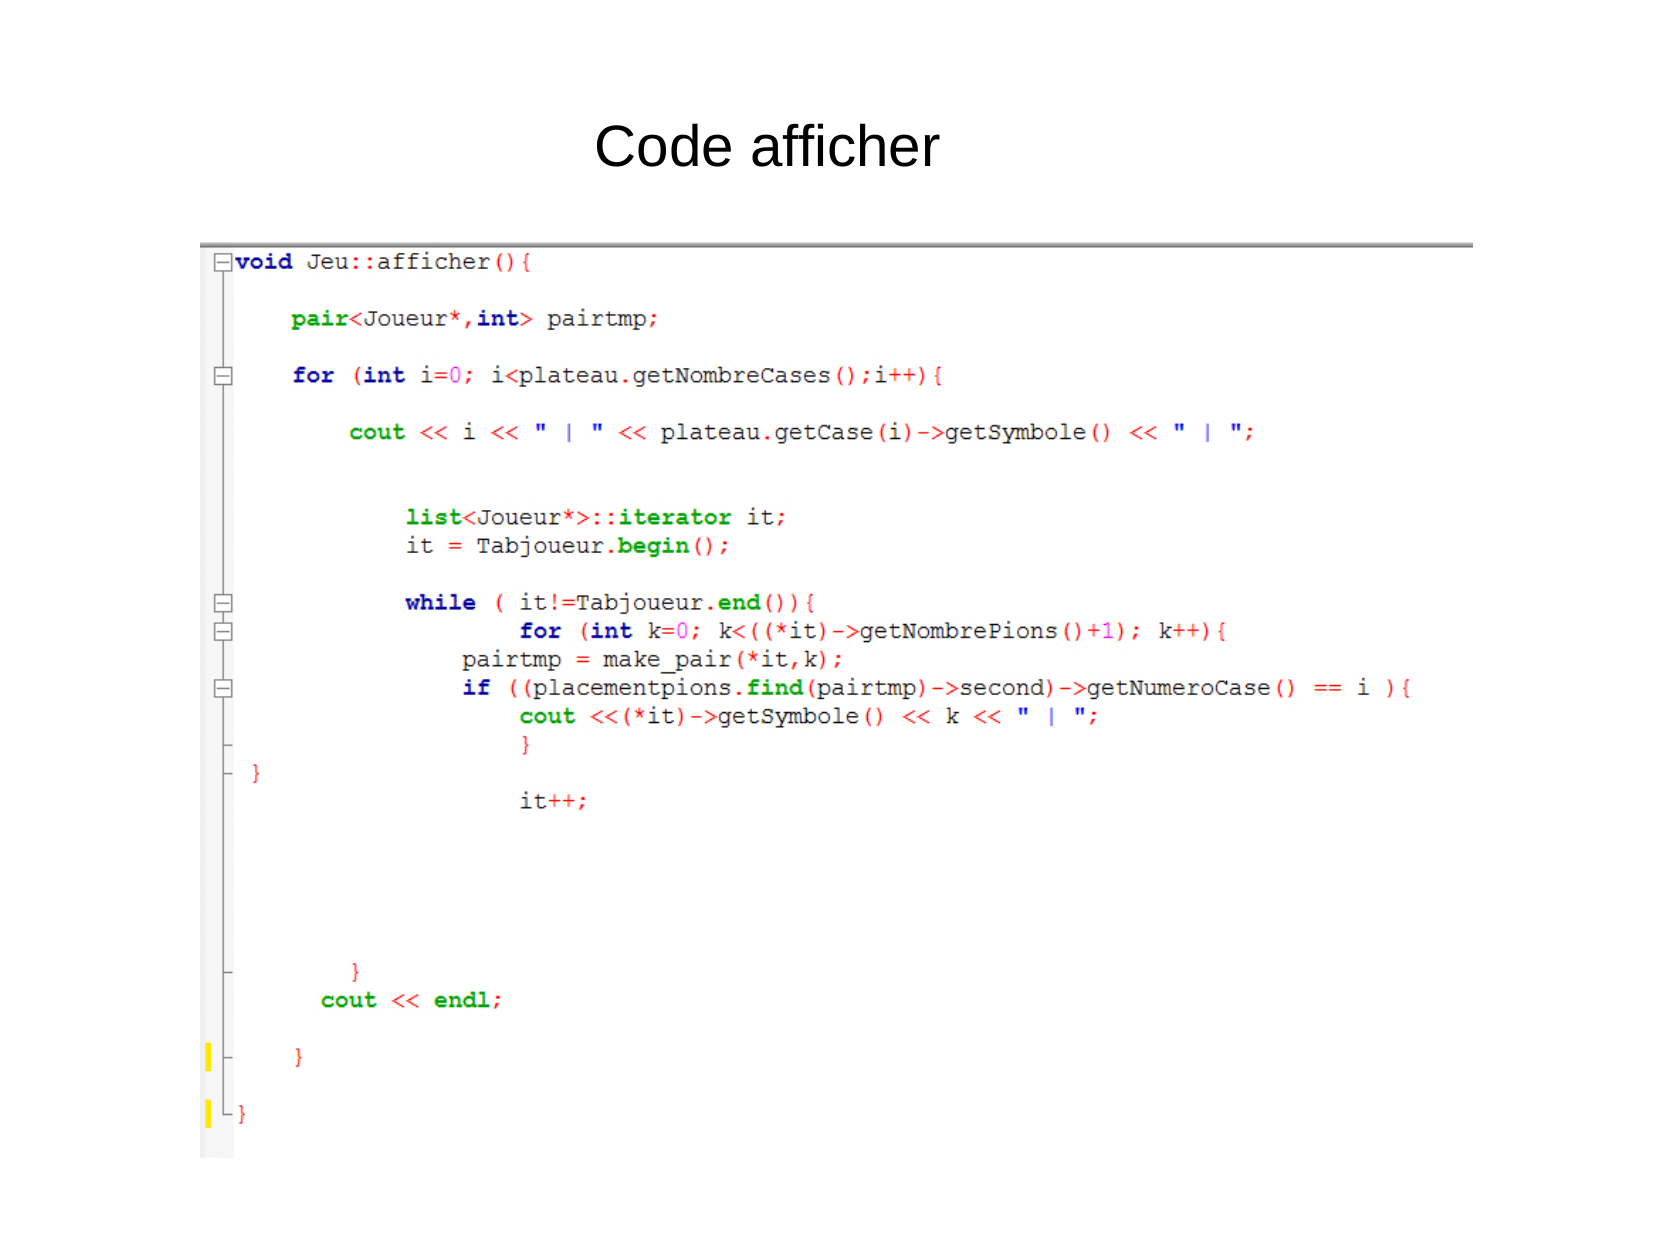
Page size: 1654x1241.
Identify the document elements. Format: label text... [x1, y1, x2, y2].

picture [200, 242, 1473, 1158]
title Code afficher [366, 94, 1170, 199]
